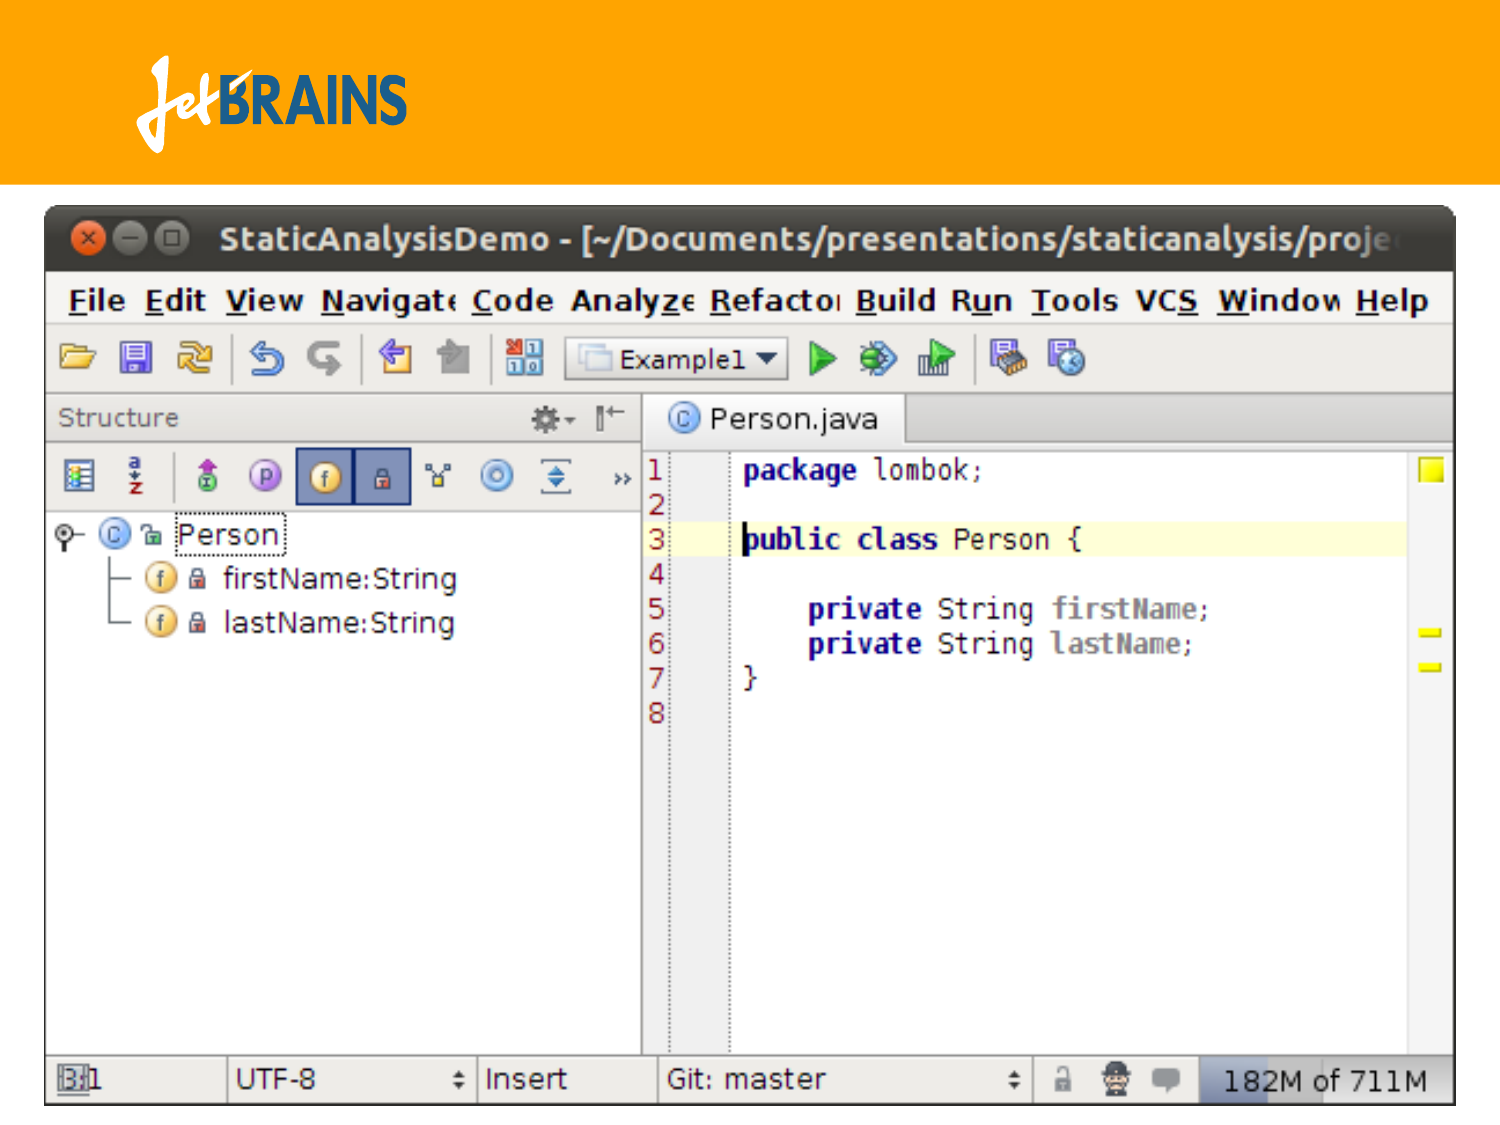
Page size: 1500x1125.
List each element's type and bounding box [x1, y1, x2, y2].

picture [44, 205, 1456, 1106]
